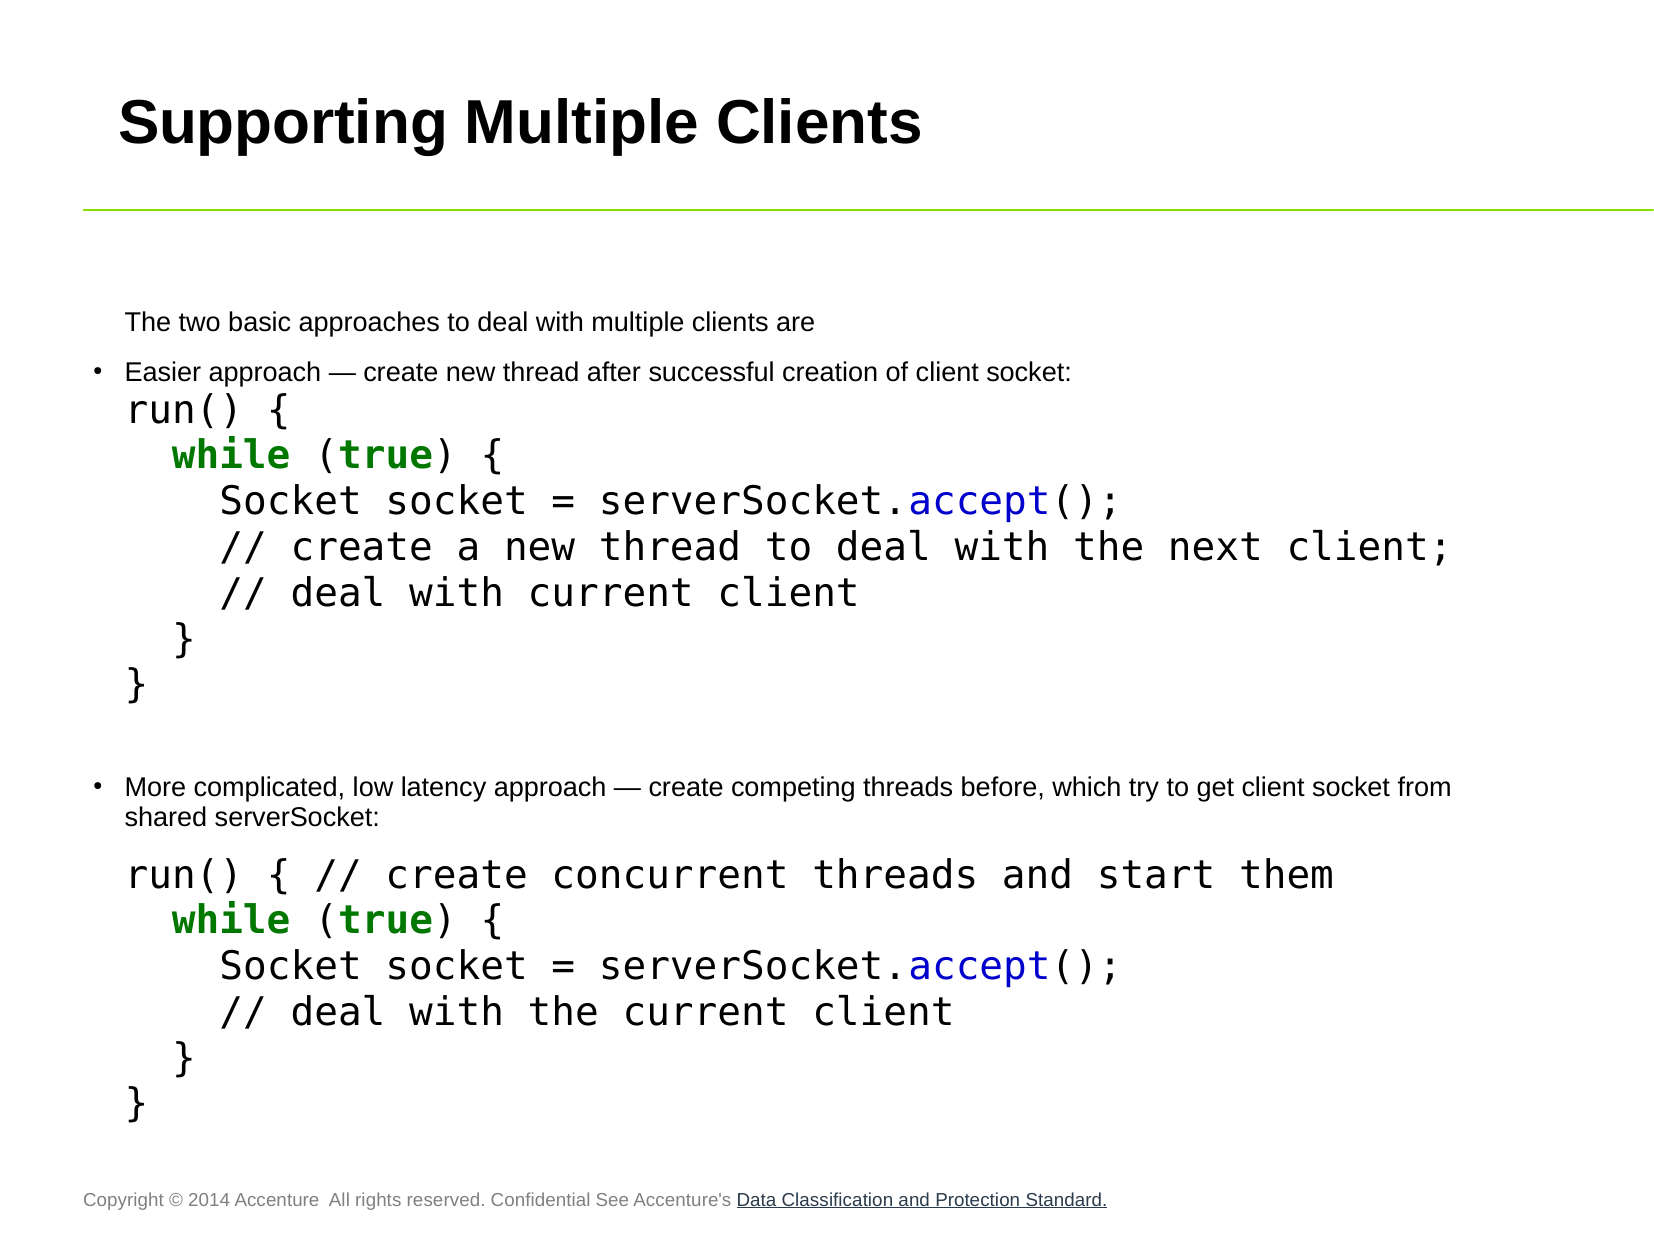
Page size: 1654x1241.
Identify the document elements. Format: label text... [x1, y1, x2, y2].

title Supporting Multiple Clients [82, 67, 1571, 177]
list The two basic approaches to deal with multiple clients are Easier approach — create new thread after successful creation of client socket: run() { while (true) { Socket socket = serverSocket.accept(); // create a new thread to deal with the next client; // deal with current client } } More complicated, low latency approach — create competing threads before, which try to get client socket from shared serverSocket: run() { // create concurrent threads and start them while (true) { Socket socket = serverSocket.accept(); // deal with the current client } } [82, 307, 1538, 1186]
